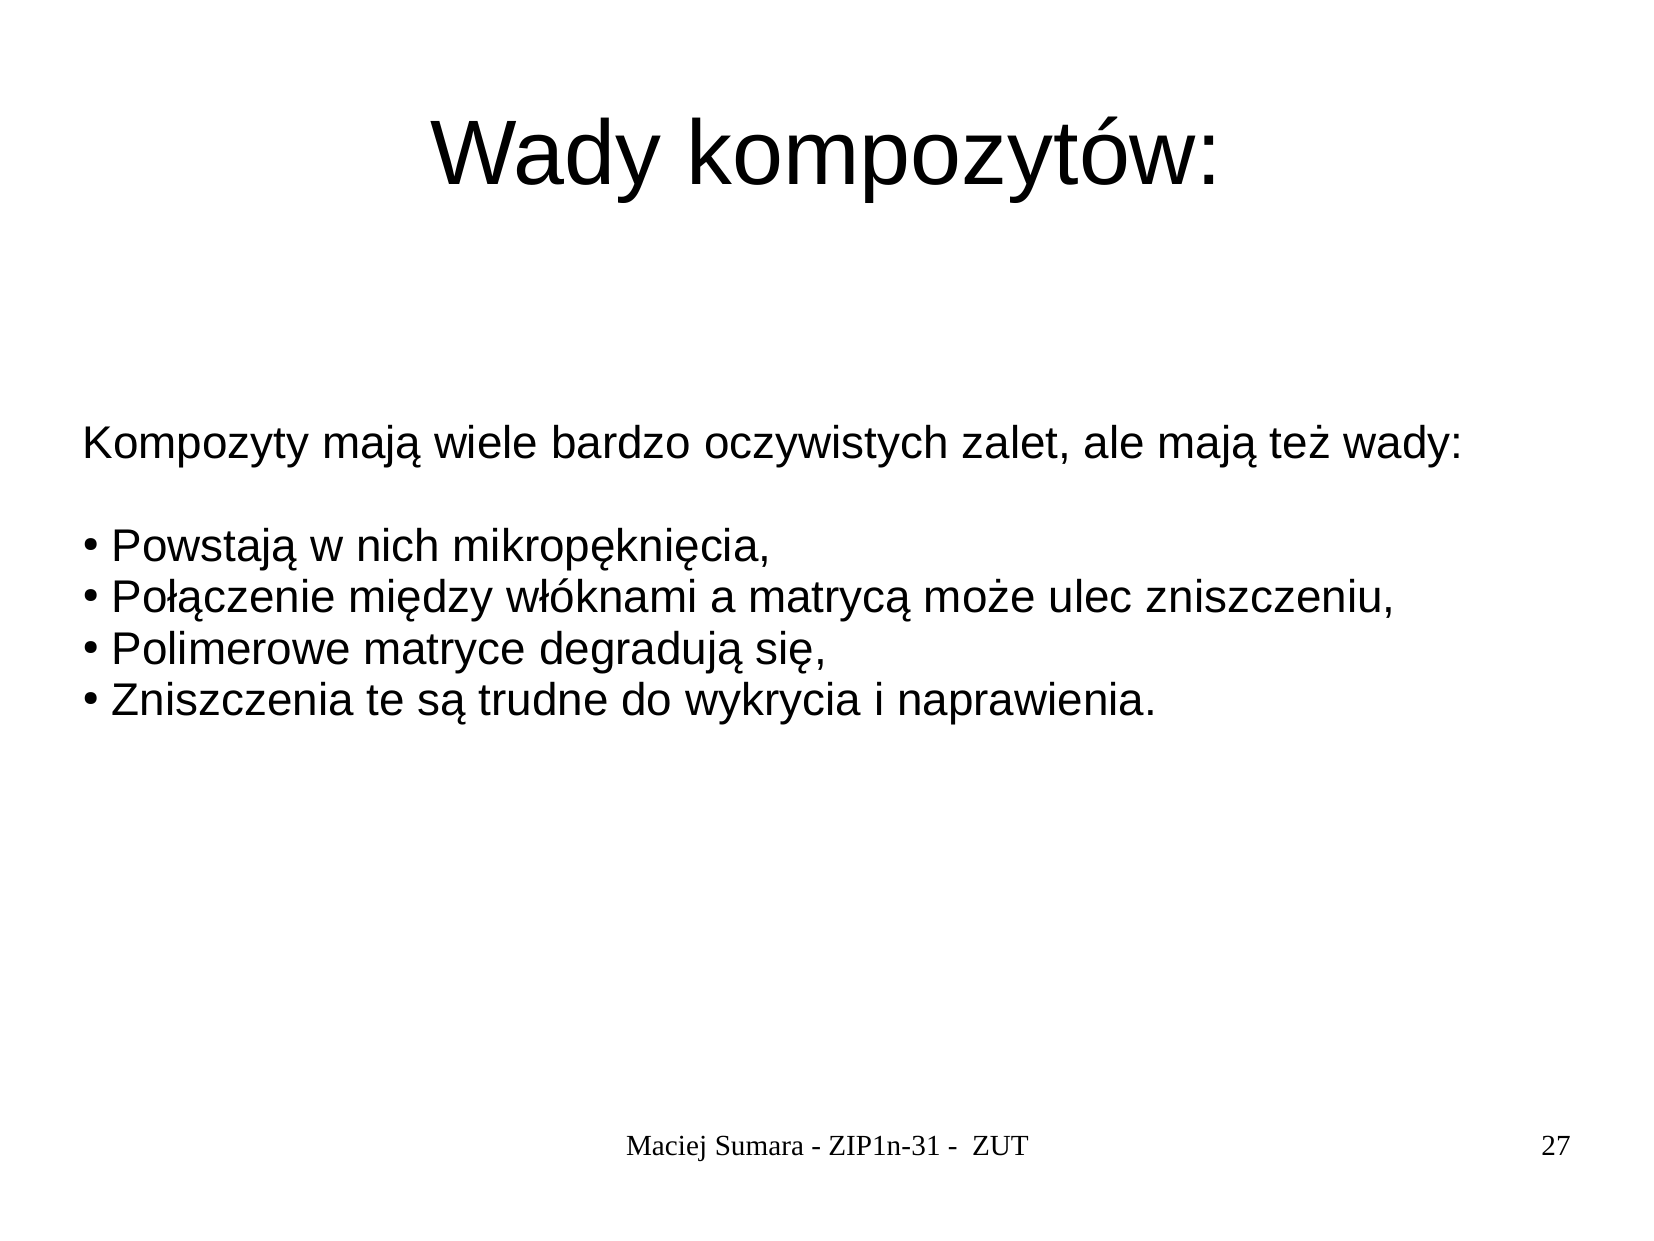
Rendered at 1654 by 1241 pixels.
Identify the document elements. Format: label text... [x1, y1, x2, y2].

subtitle Kompozyty mają wiele bardzo oczywistych zalet, ale mają też wady: Powstają w nich mikropęknięcia, Połączenie między włóknami a matrycą może ulec zniszczeniu, Polimerowe matryce degradują się, Zniszczenia te są trudne do wykrycia i naprawienia. [82, 297, 1571, 1102]
title Wady kompozytów: [82, 56, 1571, 250]
